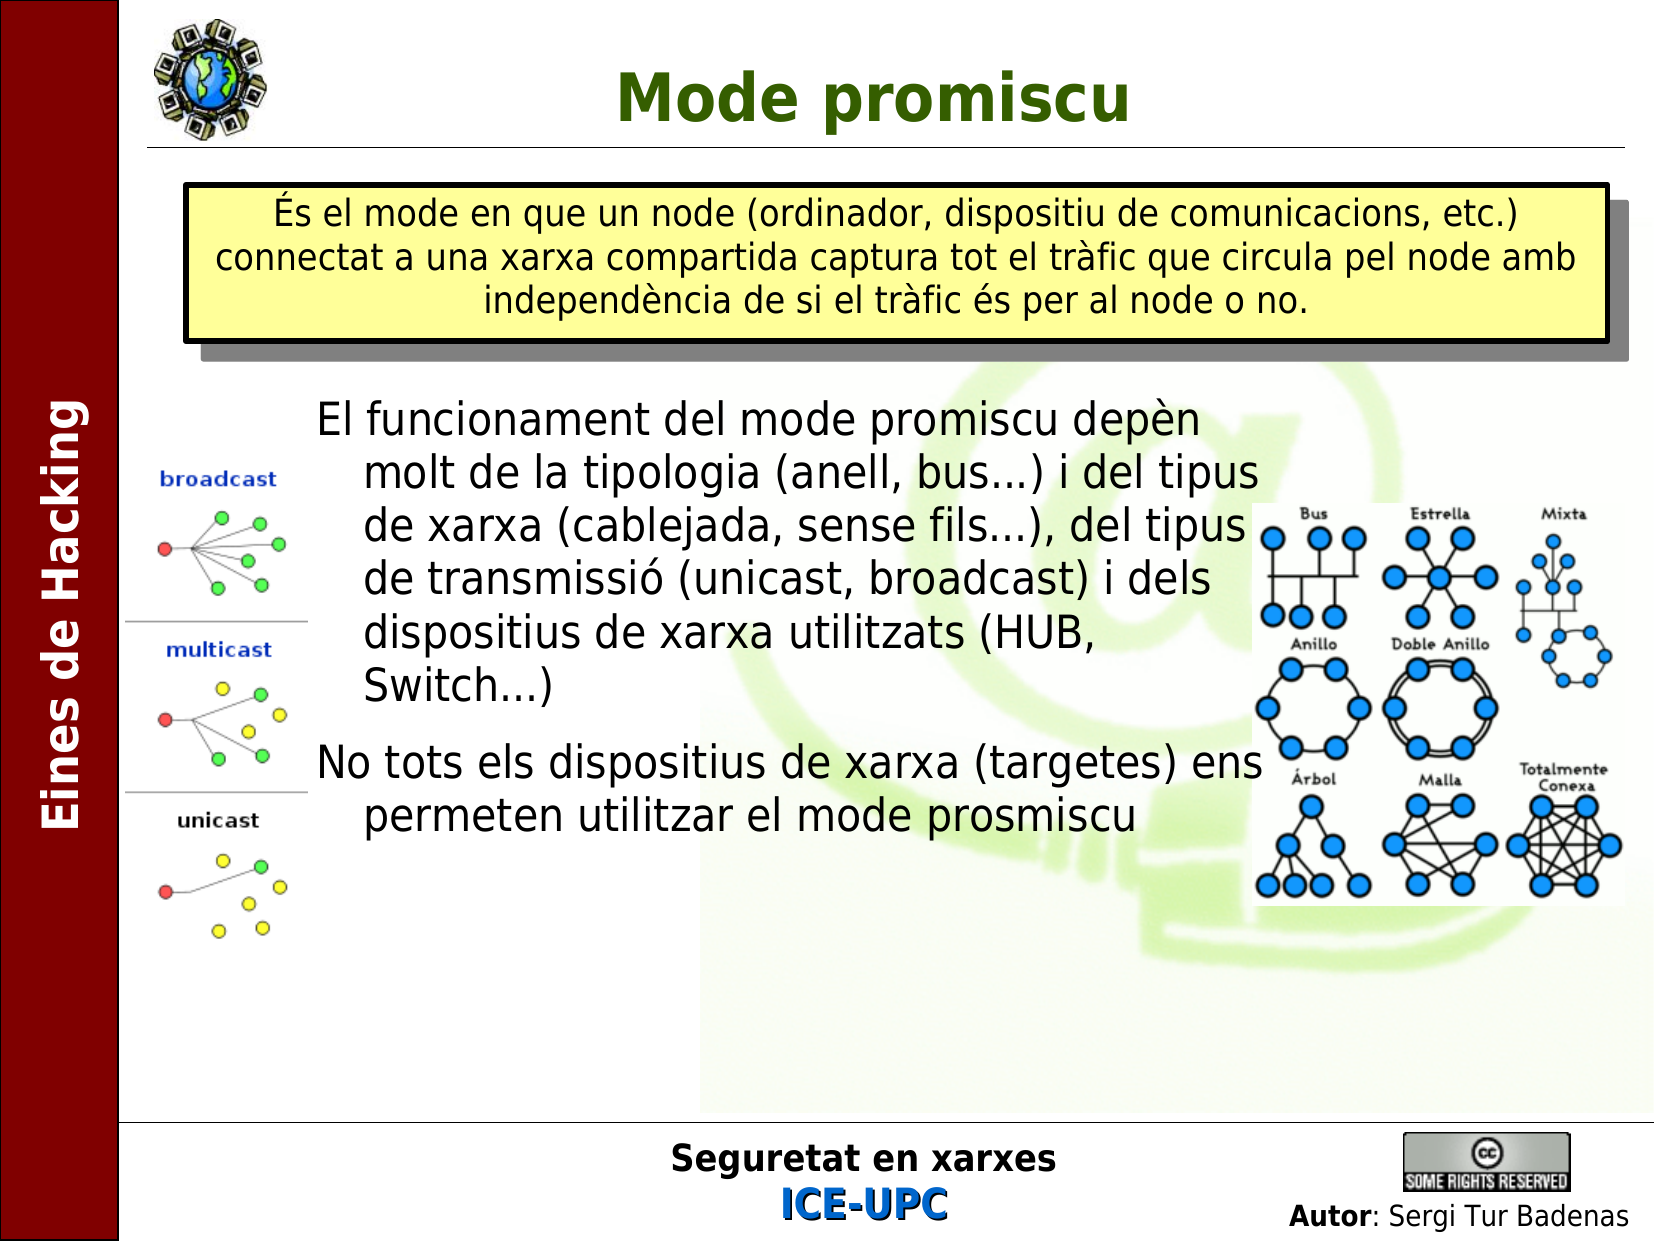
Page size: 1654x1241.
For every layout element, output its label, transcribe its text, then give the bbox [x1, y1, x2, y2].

picture [154, 19, 268, 56]
list El funcionament del mode promiscu depèn molt de la tipologia (anell, bus...) i del tipus de xarxa (cablejada, sense fils...), del tipus de transmissió (unicast, broadcast) i dels dispositius de xarxa utilitzats (HUB, Switch...) No tots els dispositius de xarxa (targetes) ens permeten utilitzar el mode prosmiscu [221, 392, 1265, 969]
text_box És el mode en que un node (ordinador, dispositiu de comunicacions, etc.) connectat a una xarxa compartida captura tot el tràfic que circula pel node amb independència de si el tràfic és per al node o no. [185, 184, 1608, 342]
title Mode promiscu [129, 56, 1619, 141]
picture [1403, 1132, 1571, 1192]
picture [700, 217, 1654, 1113]
picture [125, 452, 221, 953]
